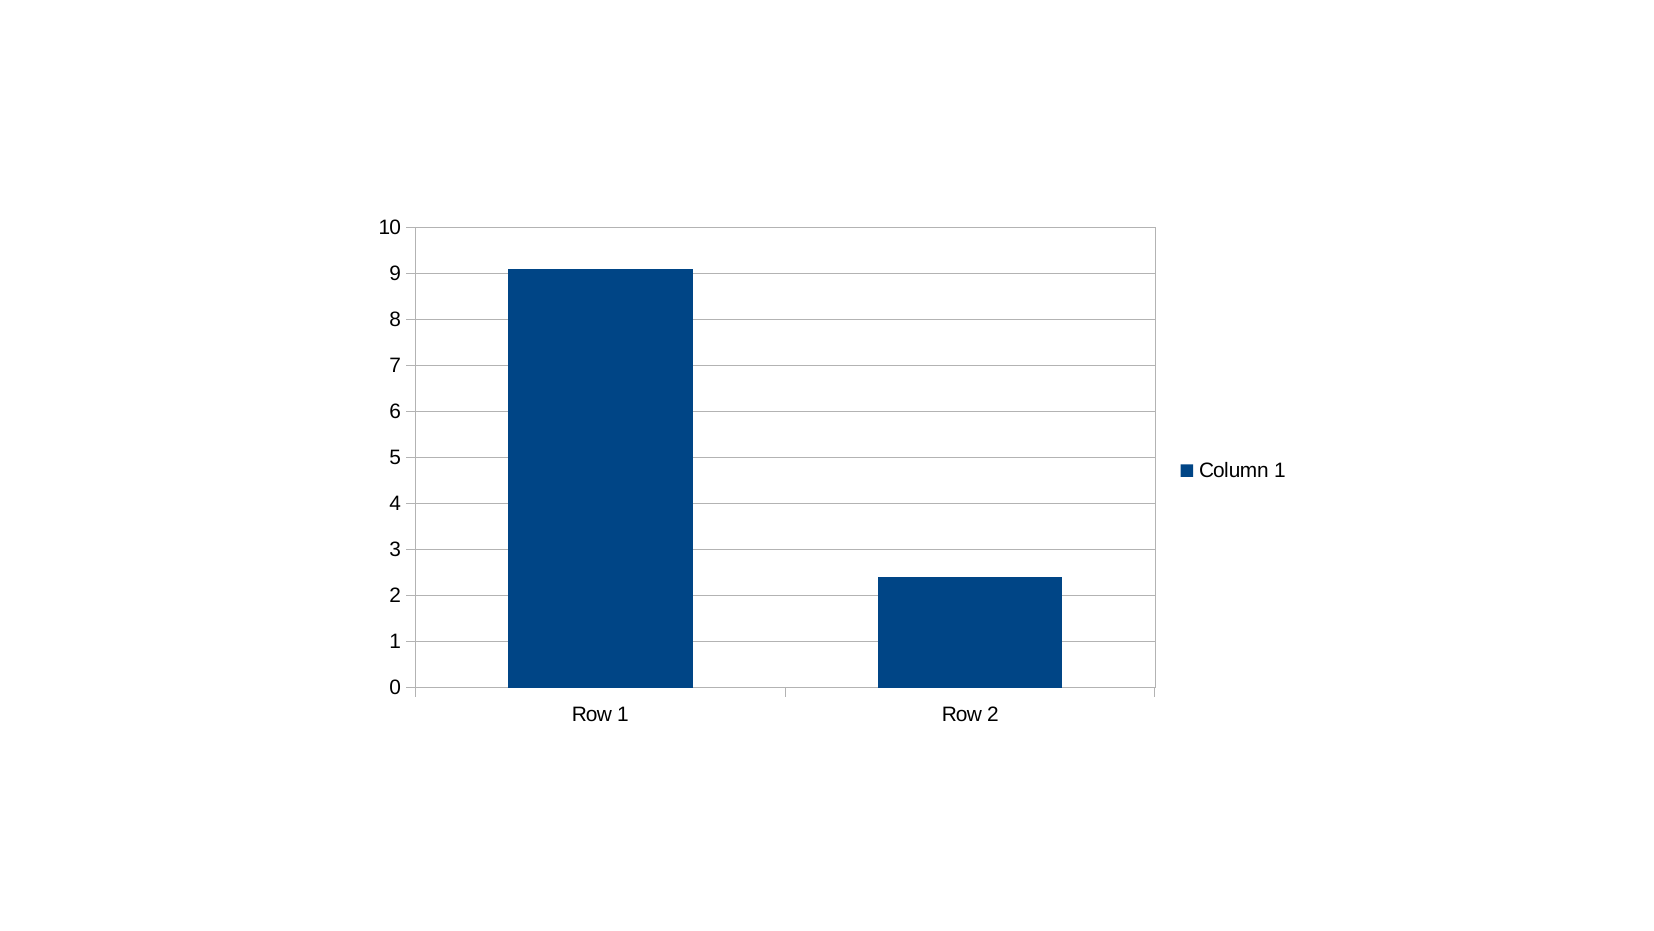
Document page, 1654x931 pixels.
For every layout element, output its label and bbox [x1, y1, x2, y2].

chart [359, 204, 1305, 737]
